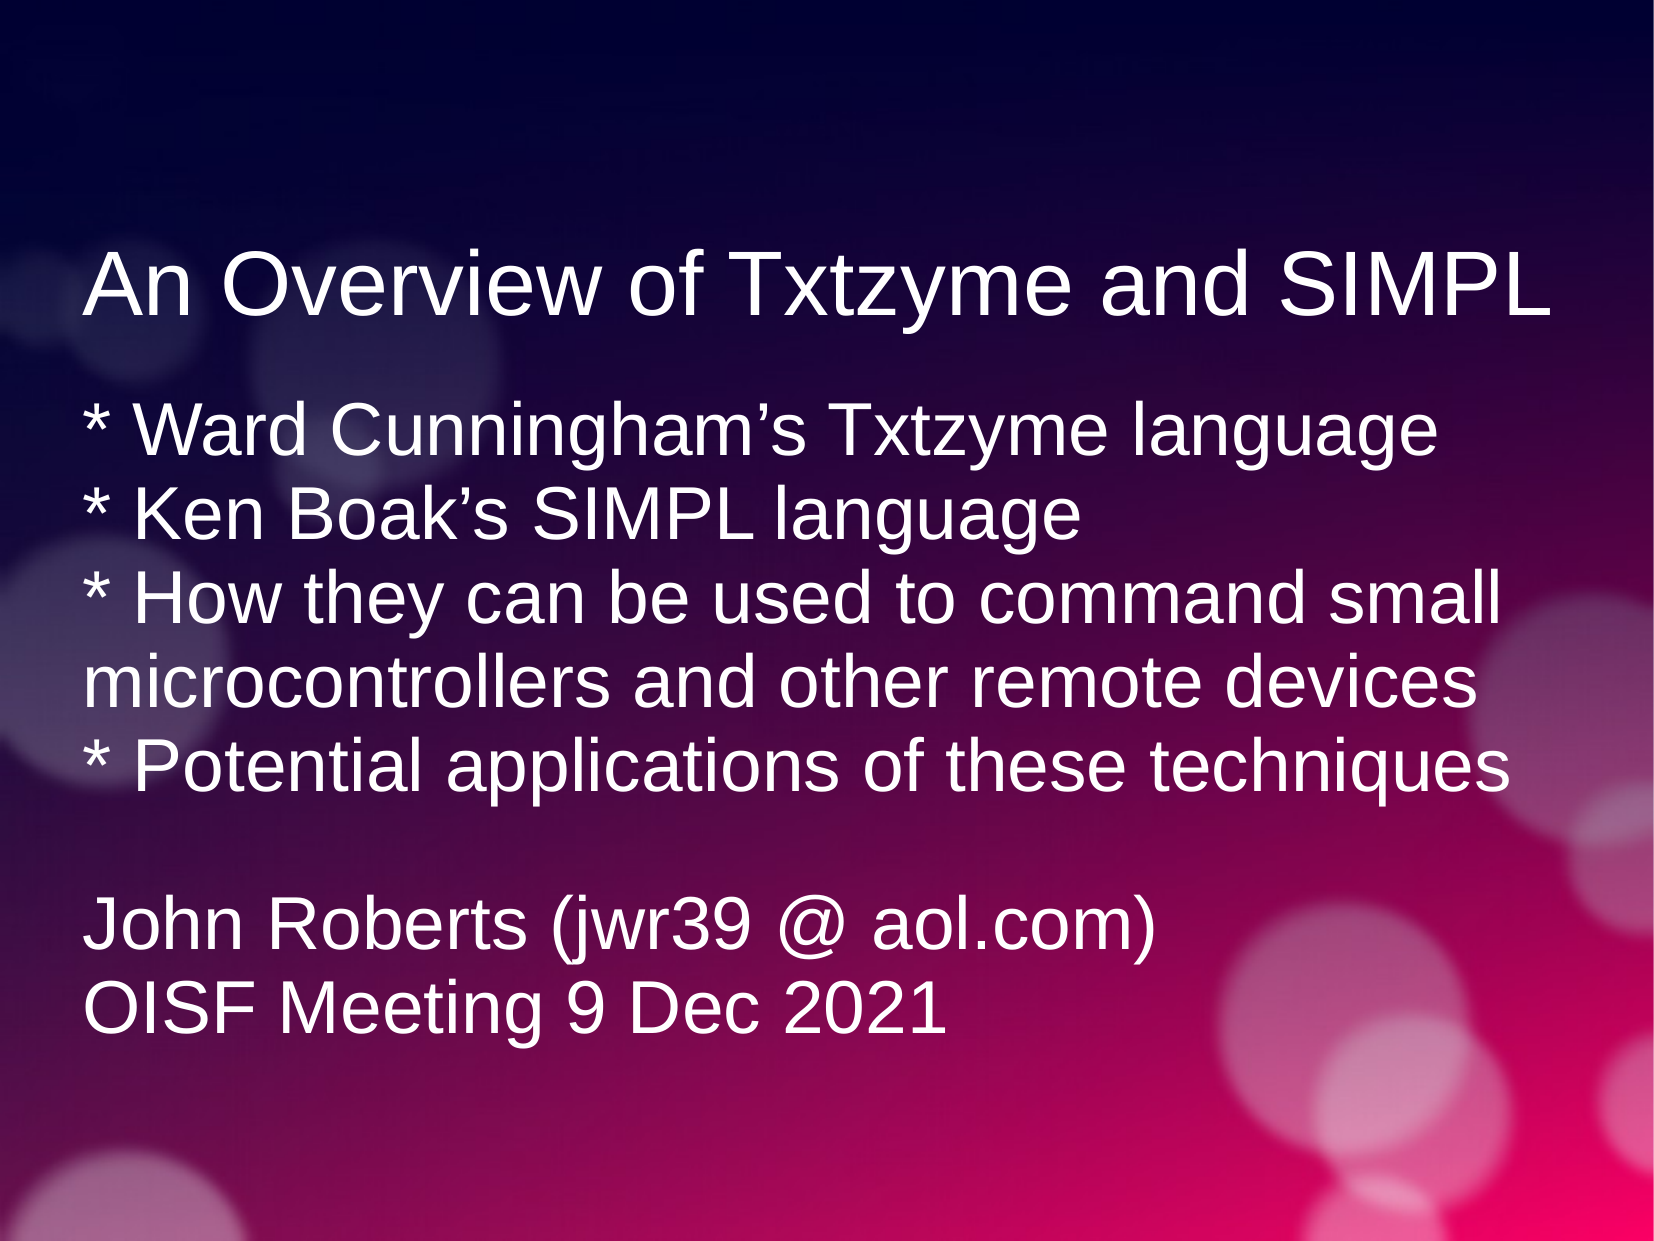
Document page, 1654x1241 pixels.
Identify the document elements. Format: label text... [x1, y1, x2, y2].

subtitle * Ward Cunningham’s Txtzyme language * Ken Boak’s SIMPL language * How they can be used to command small microcontrollers and other remote devices * Potential applications of these techniques John Roberts (jwr39 @ aol.com) OISF Meeting 9 Dec 2021 [82, 387, 1571, 1050]
picture [0, 0, 1654, 1241]
title An Overview of Txtzyme and SIMPL [82, 180, 1571, 387]
